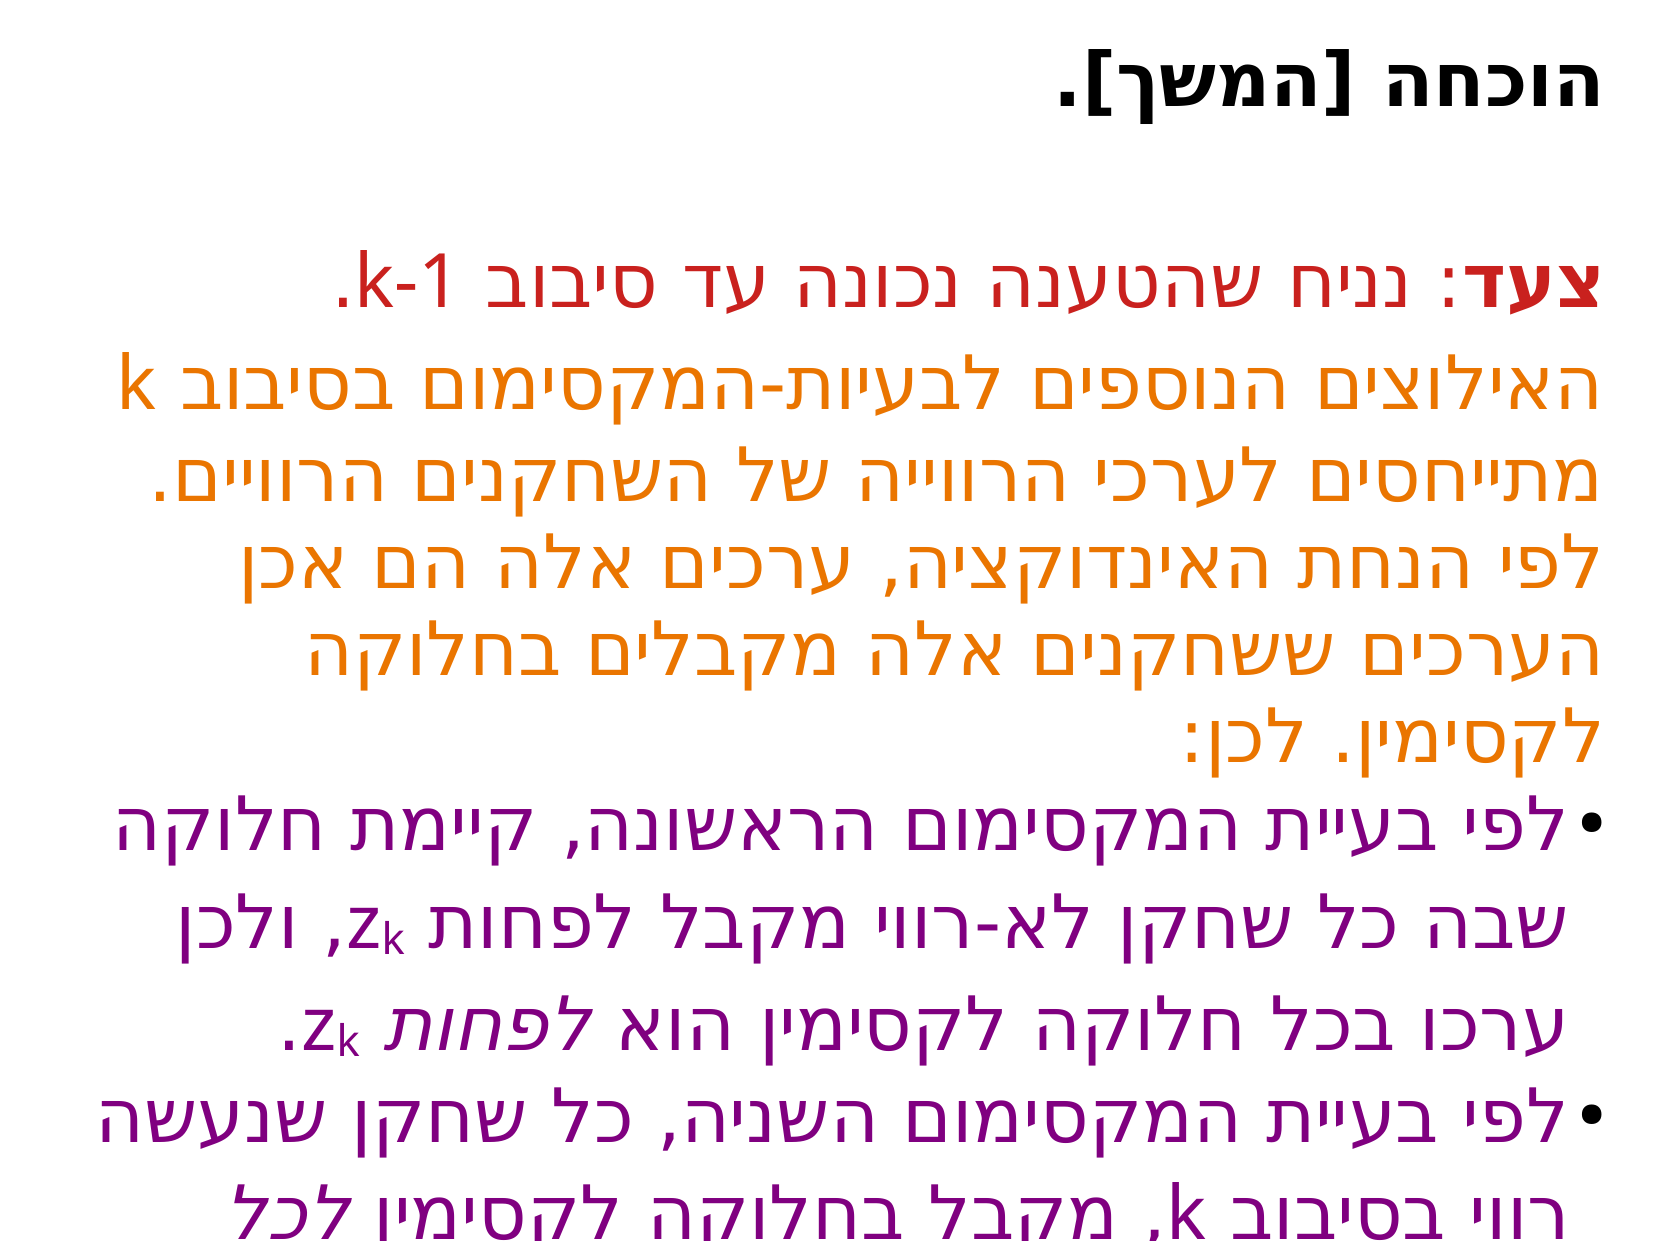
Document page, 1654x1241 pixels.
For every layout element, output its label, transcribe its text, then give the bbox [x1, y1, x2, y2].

text_box הוכחה [המשך]. צעד: נניח שהטענה נכונה עד סיבוב k-1. האילוצים הנוספים לבעיות-המקסימום בסיבוב k מתייחסים לערכי הרווייה של השחקנים הרוויים. לפי הנחת האינדוקציה, ערכים אלה הם אכן הערכים ששחקנים אלה מקבלים בחלוקה לקסימין. לכן: לפי בעיית המקסימום הראשונה, קיימת חלוקה שבה כל שחקן לא-רווי מקבל לפחות zk, ולכן ערכו בכל חלוקה לקסימין הוא לפחות zk. לפי בעיית המקסימום השניה, כל שחקן שנעשה רווי בסיבוב k, מקבל בחלוקה לקסימין לכל היותר zk. לכן, כל שחקן שנעשה רווי בסיבוב k מקבל בדיוק zk. *** [30, 30, 1621, 1204]
